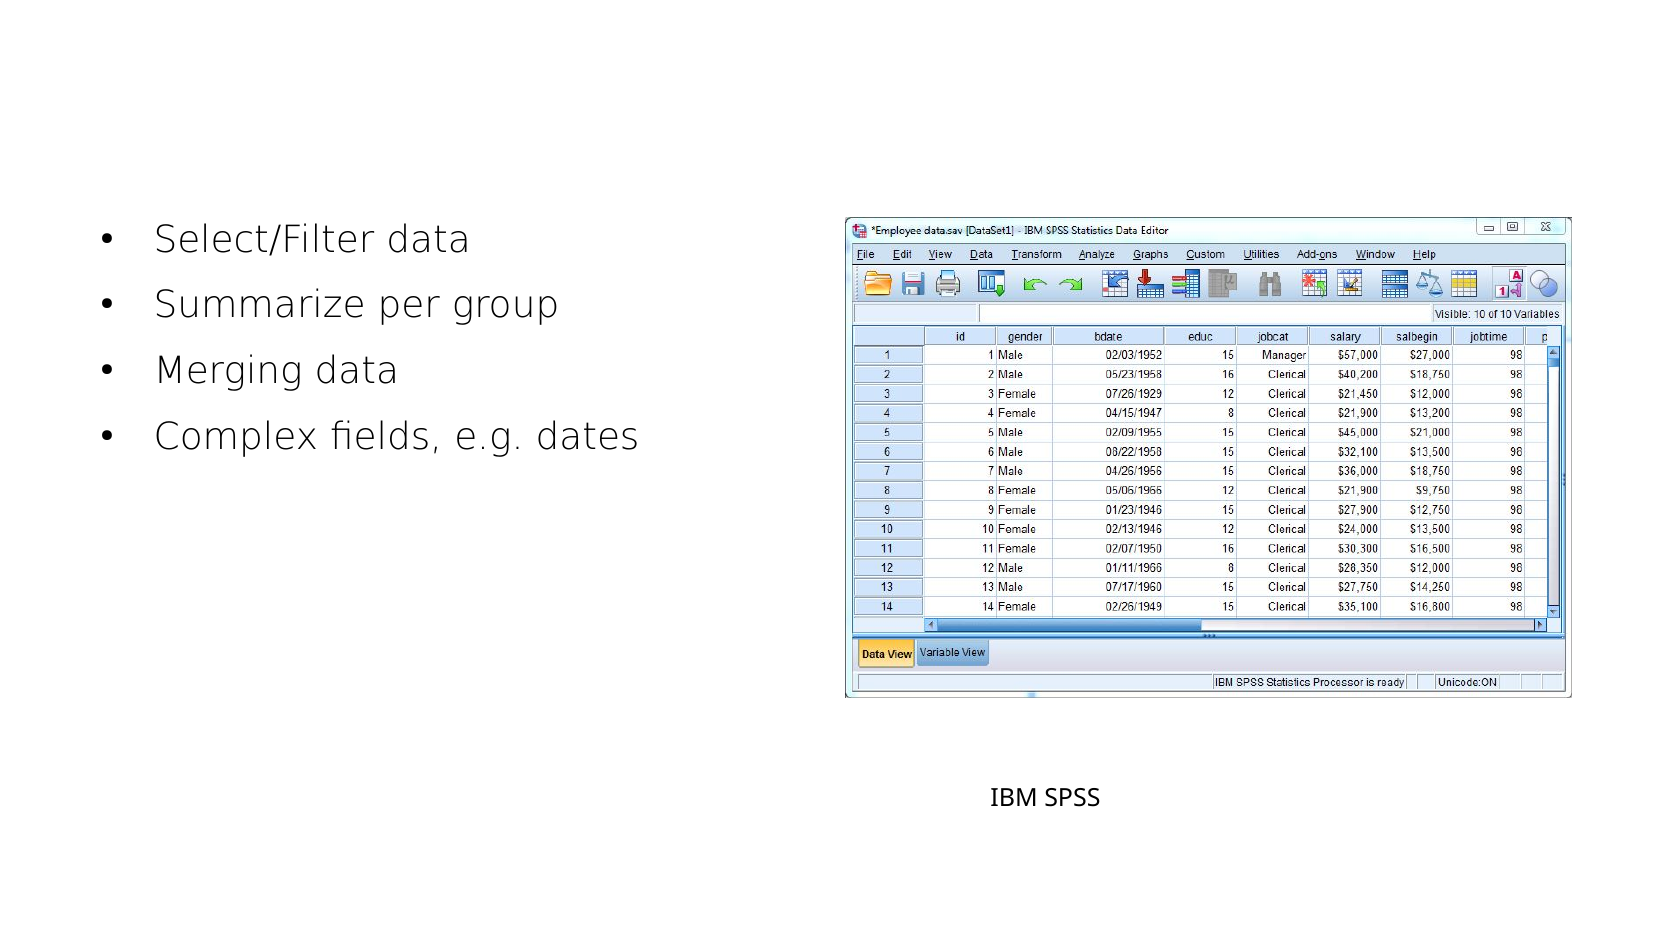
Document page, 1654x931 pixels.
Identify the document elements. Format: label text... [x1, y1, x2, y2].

list Select/Filter data Summarize per group Merging data Complex fields, e.g. dates [82, 217, 809, 758]
picture [845, 217, 1572, 698]
text_box IBM SPSS [975, 772, 1575, 817]
